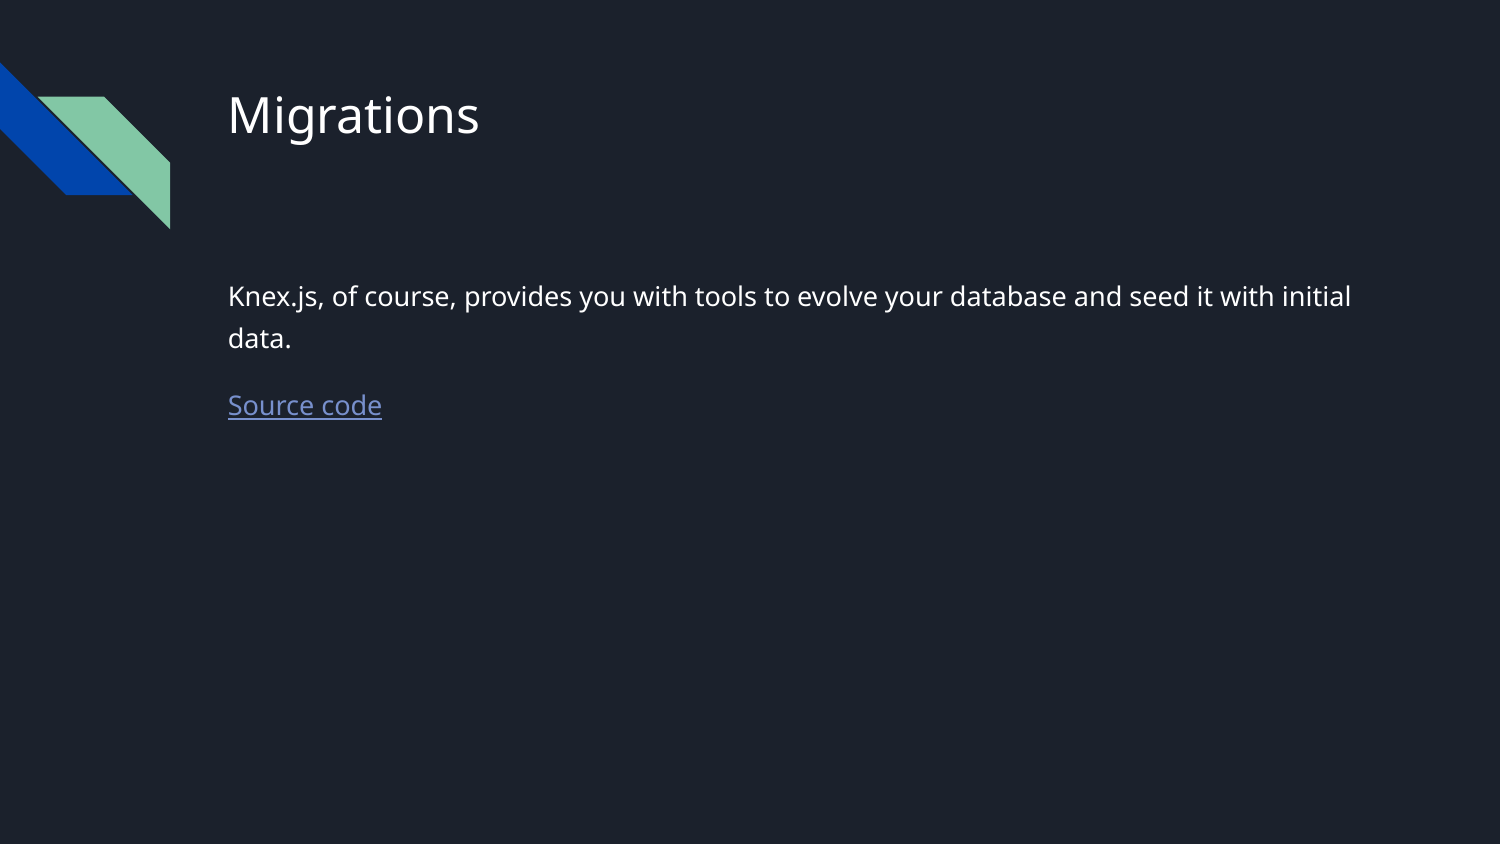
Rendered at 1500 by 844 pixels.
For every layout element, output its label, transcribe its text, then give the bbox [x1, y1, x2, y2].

list Knex.js, of course, provides you with tools to evolve your database and seed it with initial data. Source code [212, 257, 1368, 735]
title Migrations [212, 64, 1368, 215]
